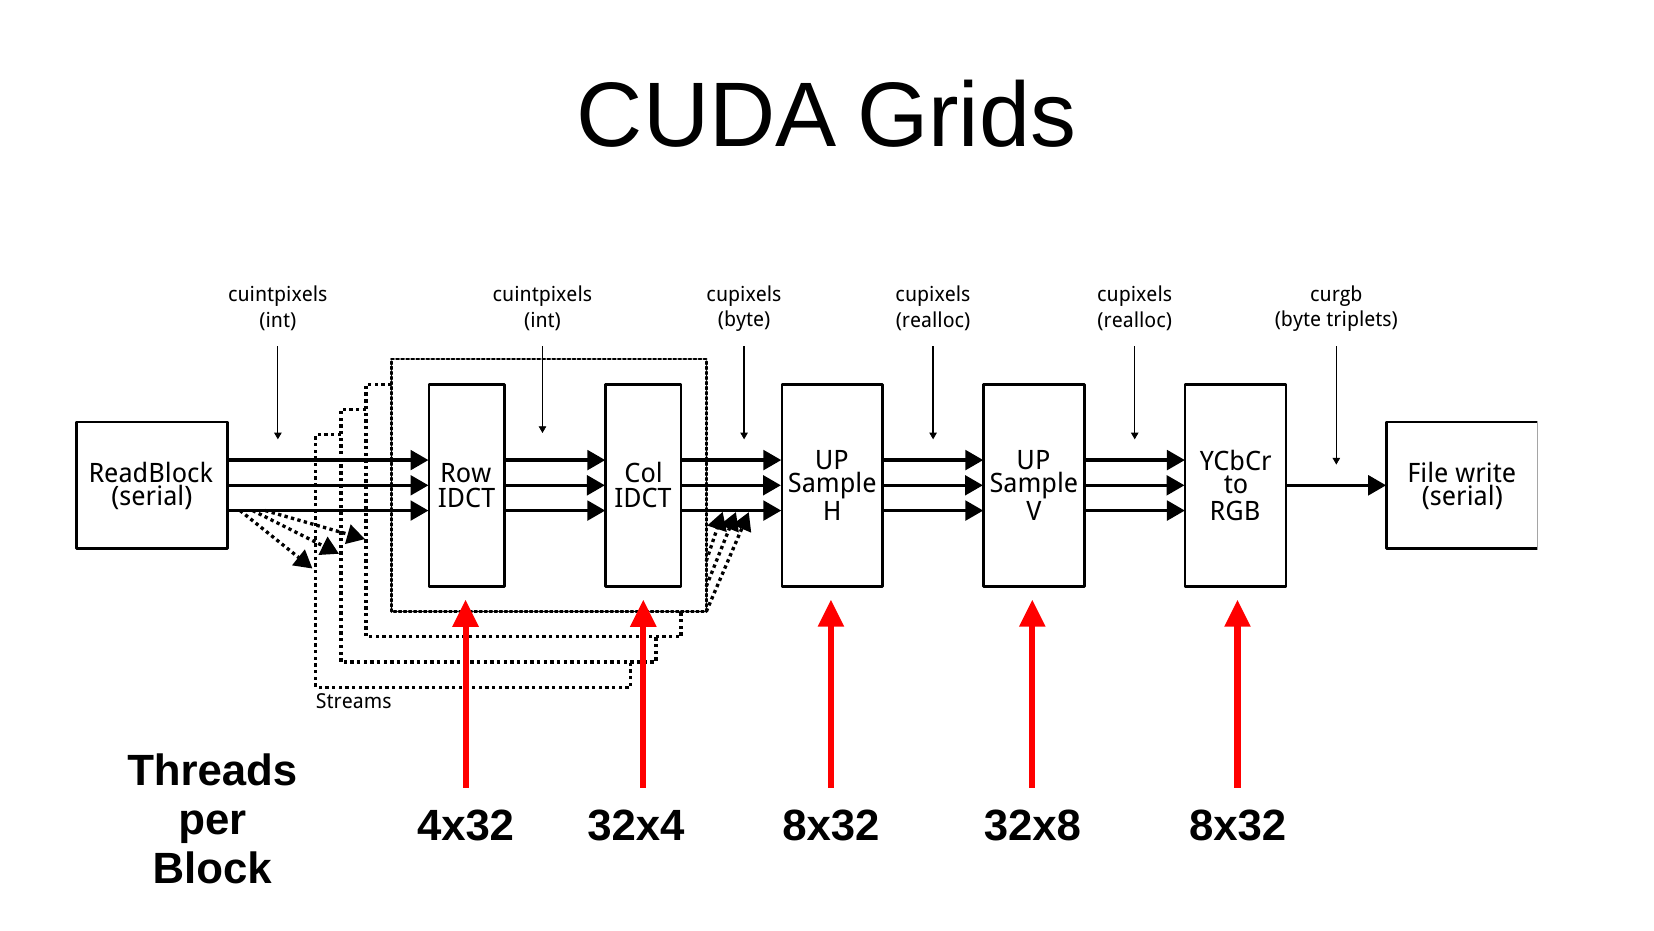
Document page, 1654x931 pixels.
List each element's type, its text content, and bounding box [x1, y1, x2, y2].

text_box 8x32 [767, 787, 918, 863]
text_box 4x32 [402, 787, 553, 863]
text_box Threads per Block [112, 738, 387, 901]
picture [75, 285, 1538, 709]
text_box 8x32 [1174, 787, 1325, 863]
text_box 32x4 [572, 787, 723, 863]
title CUDA Grids [82, 37, 1571, 193]
text_box 32x8 [969, 787, 1120, 863]
